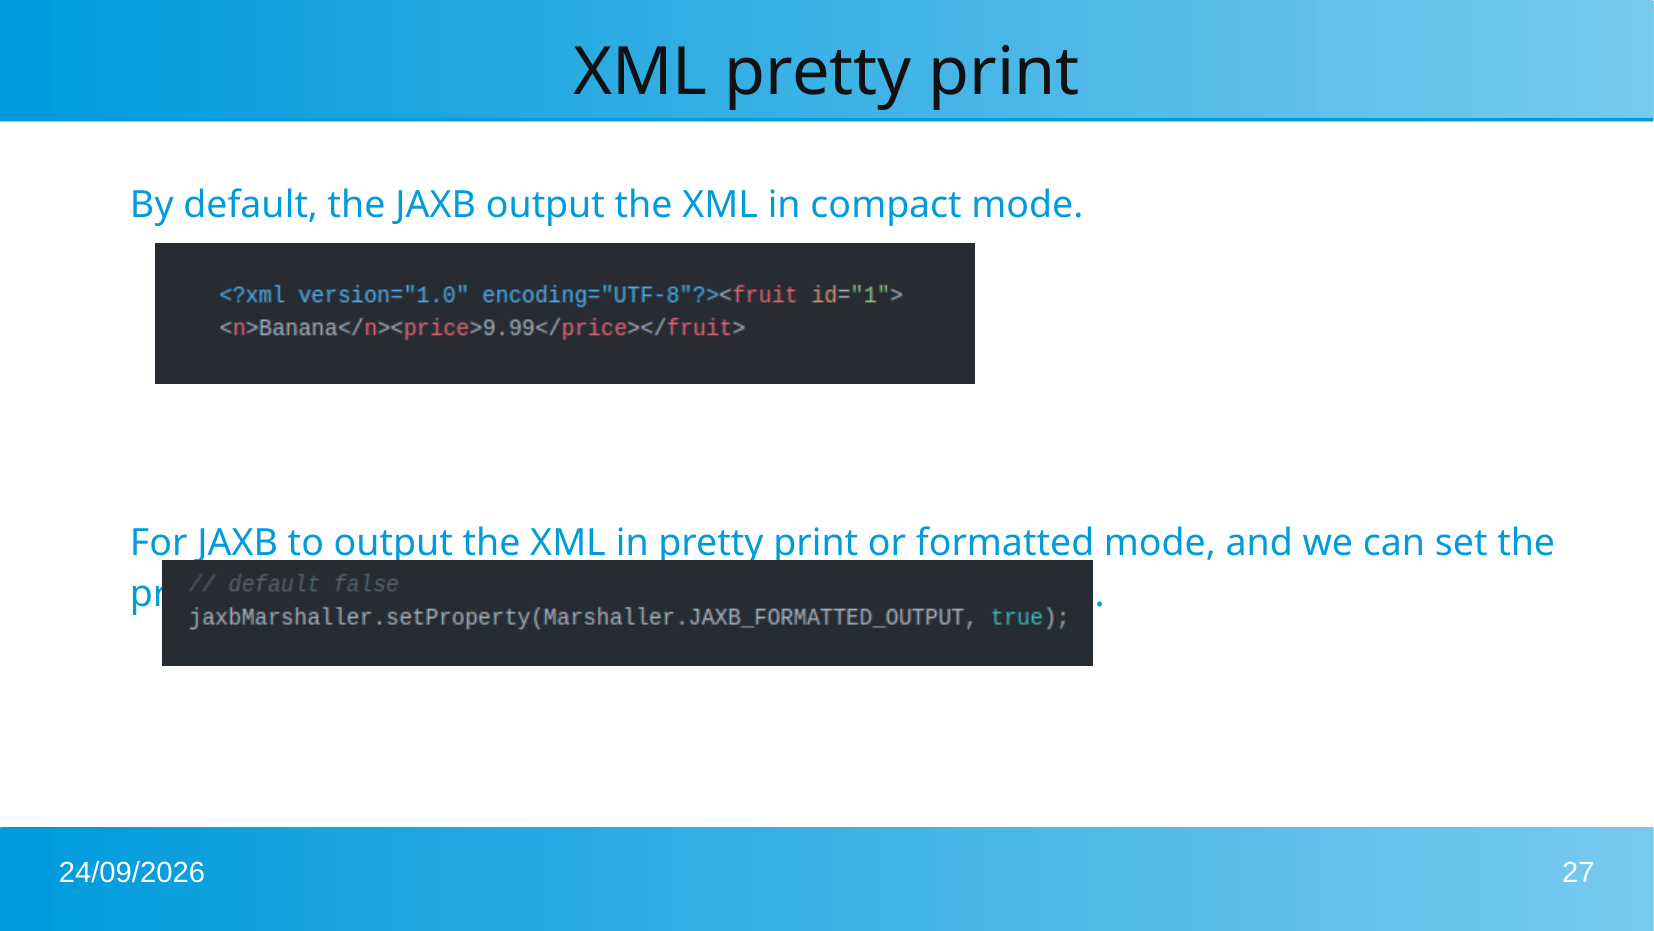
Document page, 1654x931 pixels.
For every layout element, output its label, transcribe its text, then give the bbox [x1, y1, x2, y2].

list By default, the JAXB output the XML in compact mode. For JAXB to output the XML in pretty print or formatted mode, and we can set the property Marshaller.JAXB_FORMATTED_OUTPUT to true. [59, 177, 1595, 768]
picture [155, 243, 975, 384]
picture [162, 560, 1093, 666]
title XML pretty print [59, 29, 1595, 108]
